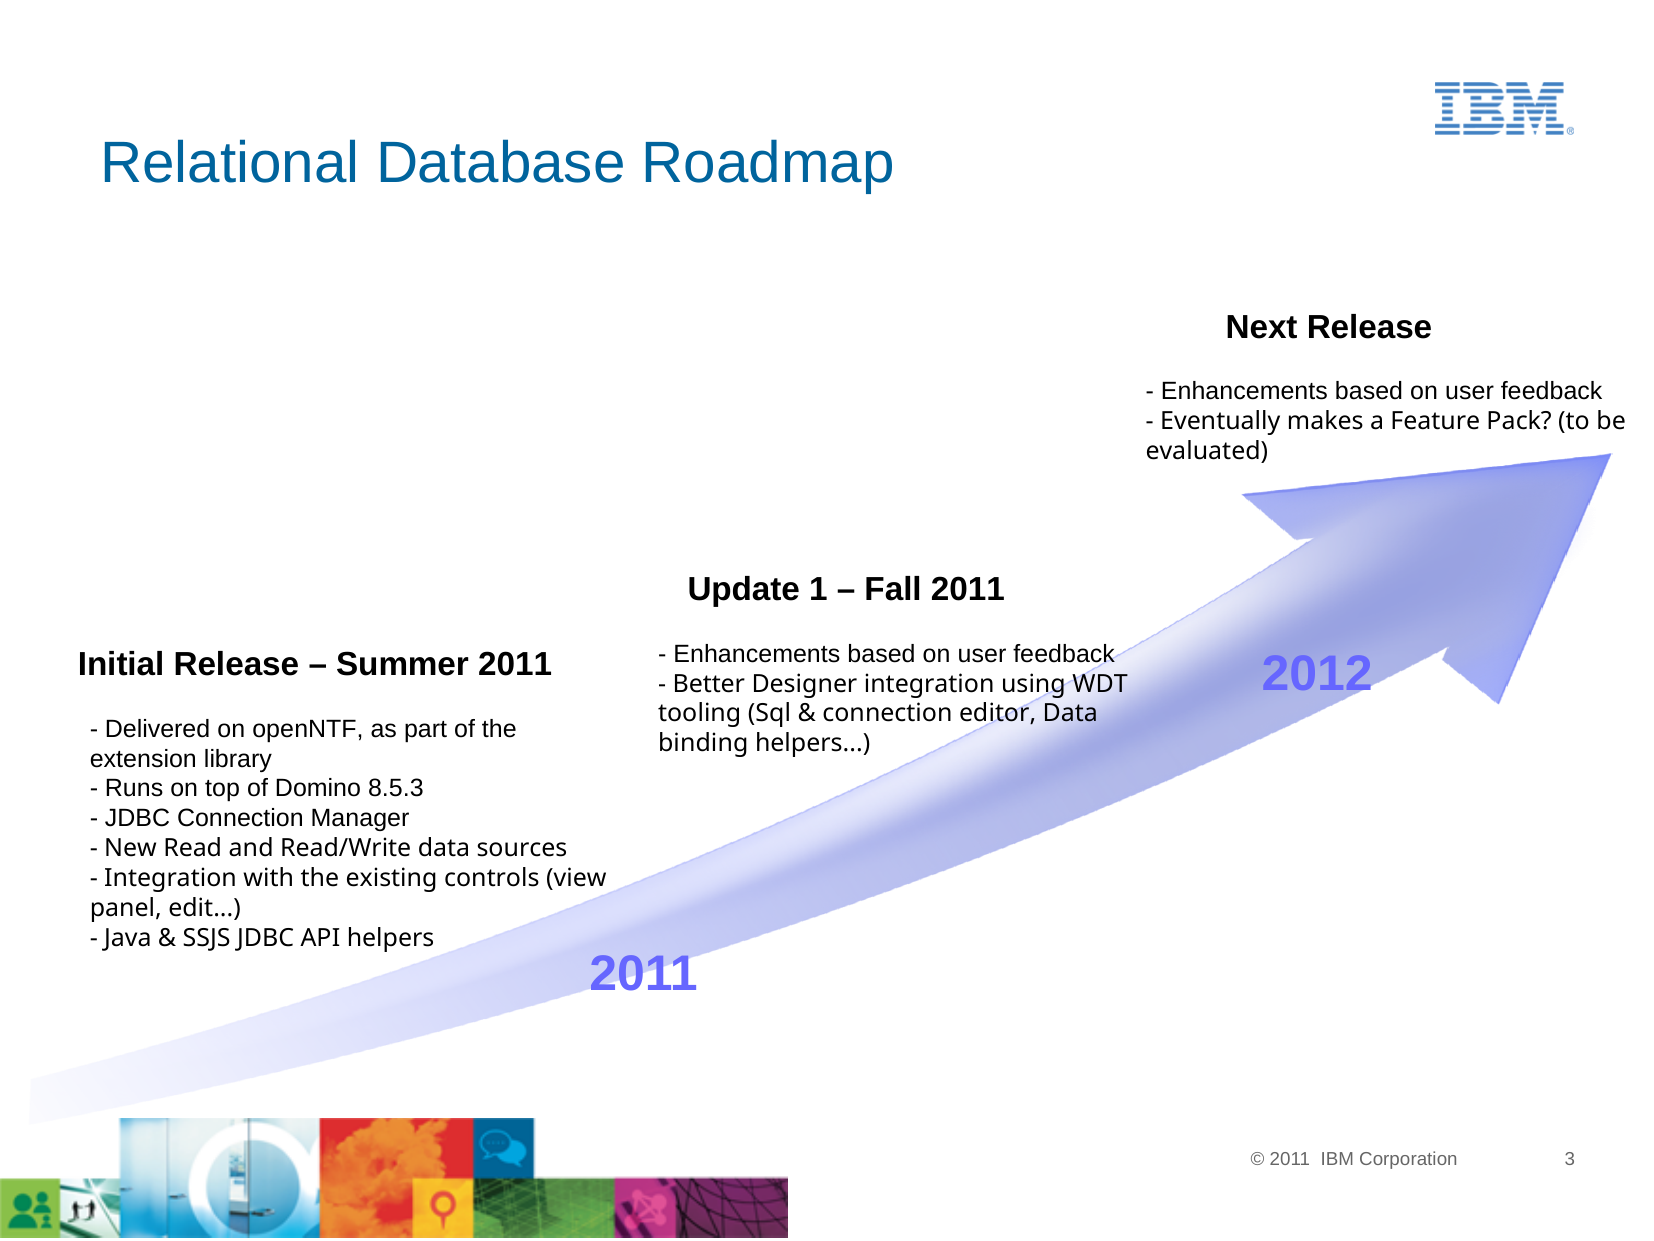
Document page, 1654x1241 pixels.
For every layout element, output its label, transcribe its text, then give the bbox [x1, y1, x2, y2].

text_box 2011 [574, 937, 713, 1010]
text_box Update 1 – Fall 2011 [562, 562, 1131, 637]
text_box Initial Release – Summer 2011 [31, 637, 600, 712]
text_box - Enhancements based on user feedback - Eventually makes a Feature Pack? (to be evaluated) [1130, 367, 1653, 676]
text_box Next Release [1049, 299, 1619, 374]
text_box - Enhancements based on user feedback - Better Designer integration using WDT tooling (Sql & connection editor, Data binding helpers...) [643, 629, 1206, 938]
picture [0, 0, 1654, 1241]
title Relational Database Roadmap [100, 94, 1313, 230]
text_box 2012 [1246, 637, 1388, 710]
text_box - Delivered on openNTF, as part of the extension library - Runs on top of Domino 8.5.3 - JDBC Connection Manager - New Read and Read/Write data sources - Integration with the existing controls (view panel, edit...) - Java & SSJS JDBC API helpers [75, 704, 638, 1013]
